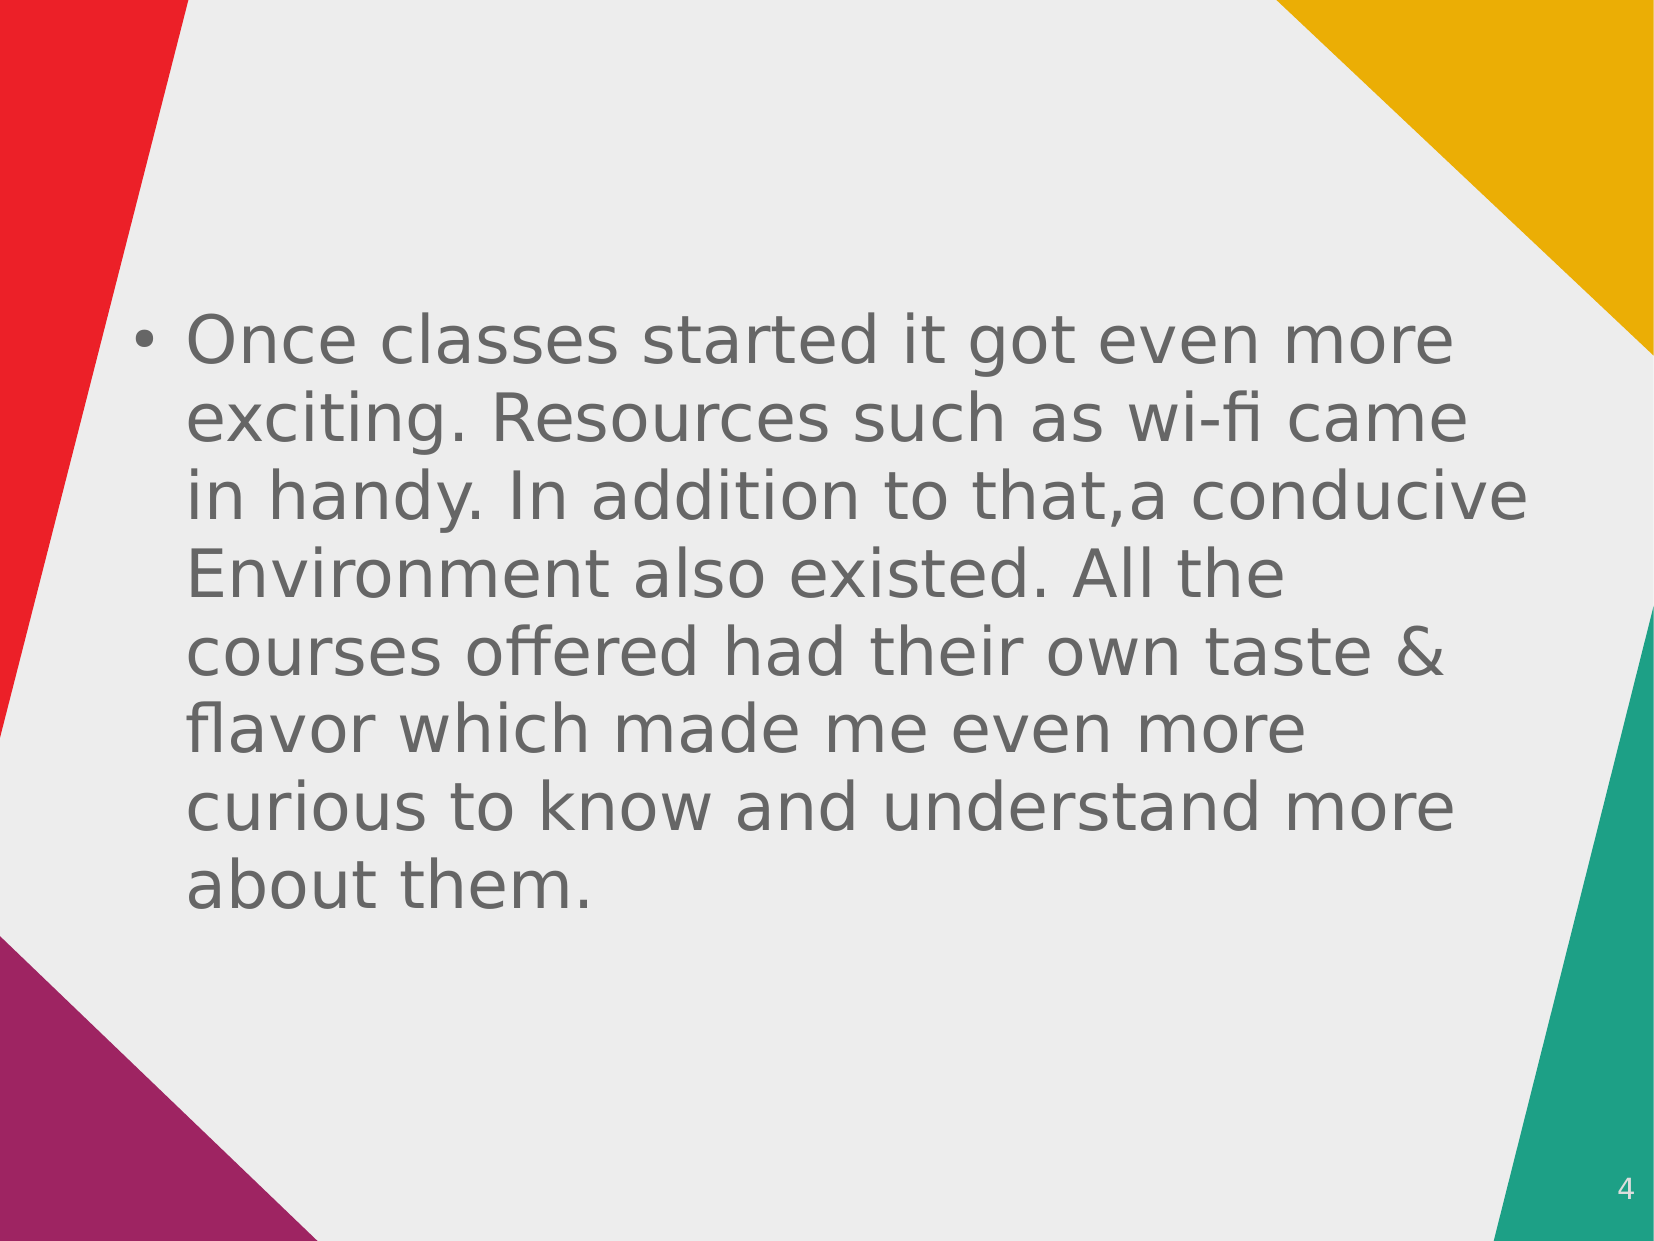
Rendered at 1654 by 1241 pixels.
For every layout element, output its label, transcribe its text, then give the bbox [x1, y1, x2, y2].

list Once classes started it got even more exciting. Resources such as wi-fi came in handy. In addition to that,a conducive Environment also existed. All the courses offered had their own taste & flavor which made me even more curious to know and understand more about them. [114, 302, 1539, 1033]
